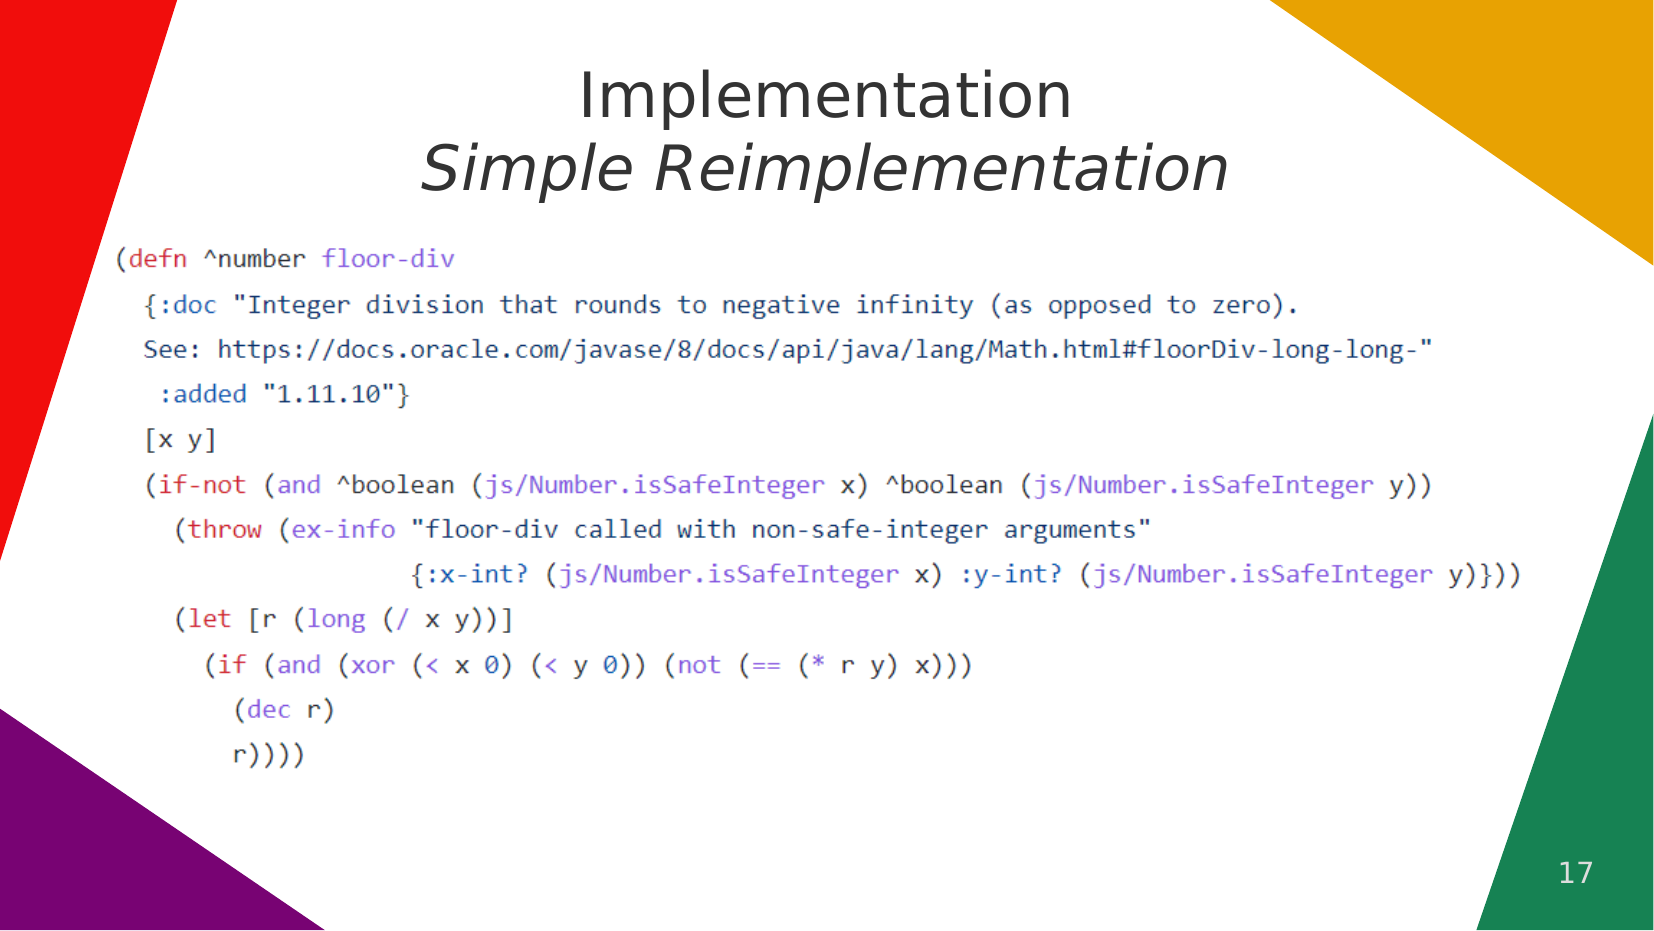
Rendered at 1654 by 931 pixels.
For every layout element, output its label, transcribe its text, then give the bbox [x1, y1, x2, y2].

title Implementation Simple Reimplementation [118, 58, 1536, 207]
picture [106, 237, 1526, 777]
